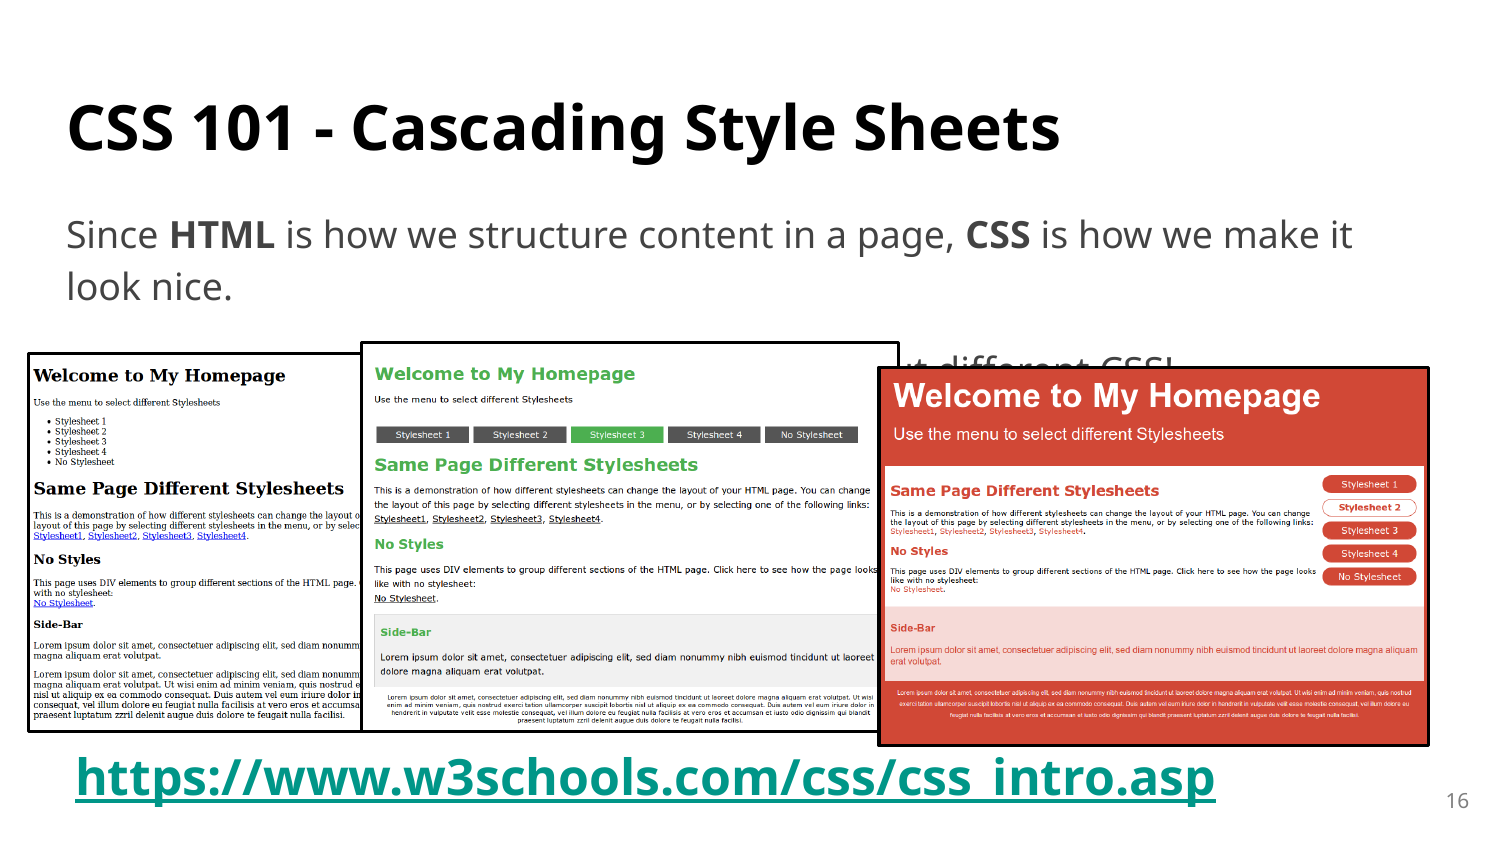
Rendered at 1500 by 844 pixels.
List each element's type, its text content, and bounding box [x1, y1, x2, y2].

text_box https://www.w3schools.com/css/css_intro.asp [60, 733, 1307, 826]
slide_number <number> [1394, 769, 1484, 834]
list Since HTML is how we structure content in a page, CSS is how we make it look nice. Each of these are made with the same HTML, but different CSS! [51, 189, 1449, 355]
picture [880, 368, 1428, 744]
picture [363, 343, 897, 731]
title CSS 101 - Cascading Style Sheets [51, 72, 1449, 176]
picture [29, 354, 360, 731]
